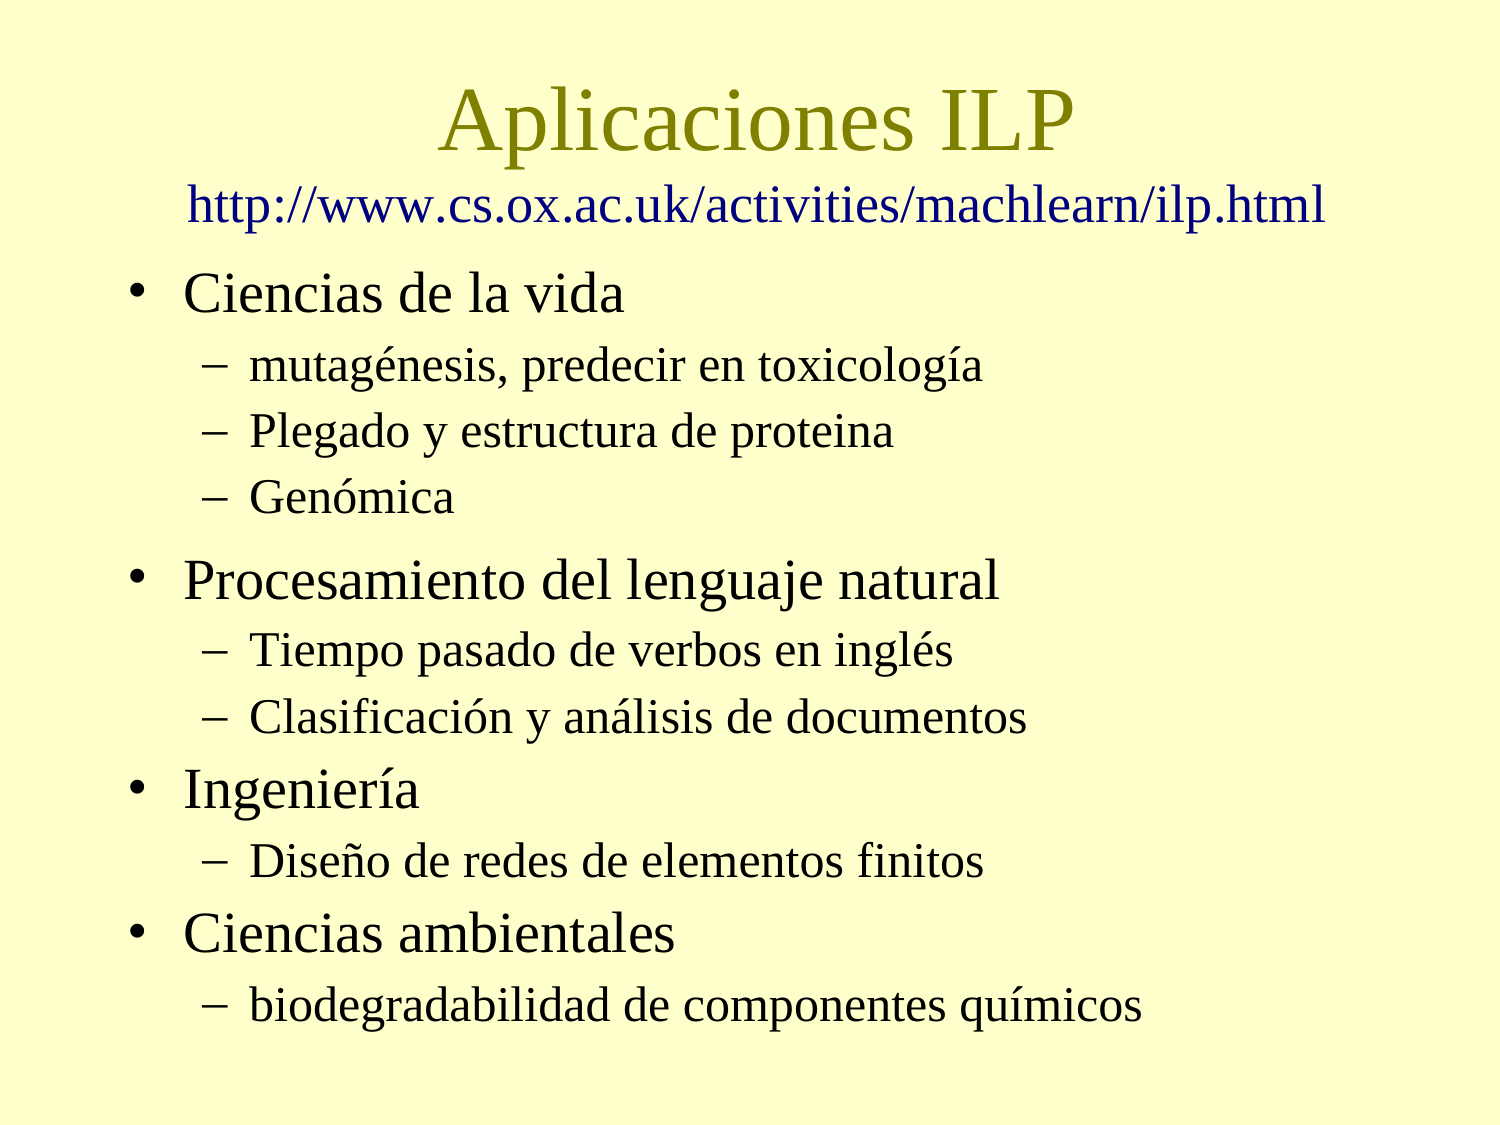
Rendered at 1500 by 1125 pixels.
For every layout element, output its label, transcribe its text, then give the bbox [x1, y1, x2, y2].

title Aplicaciones ILP http://www.cs.ox.ac.uk/activities/machlearn/ilp.html [120, 51, 1396, 242]
list Ciencias de la vida mutagénesis, predecir en toxicología Plegado y estructura de proteina Genómica Procesamiento del lenguaje natural Tiempo pasado de verbos en inglés Clasificación y análisis de documentos Ingeniería Diseño de redes de elementos finitos Ciencias ambientales biodegradabilidad de componentes químicos [112, 254, 1388, 1041]
